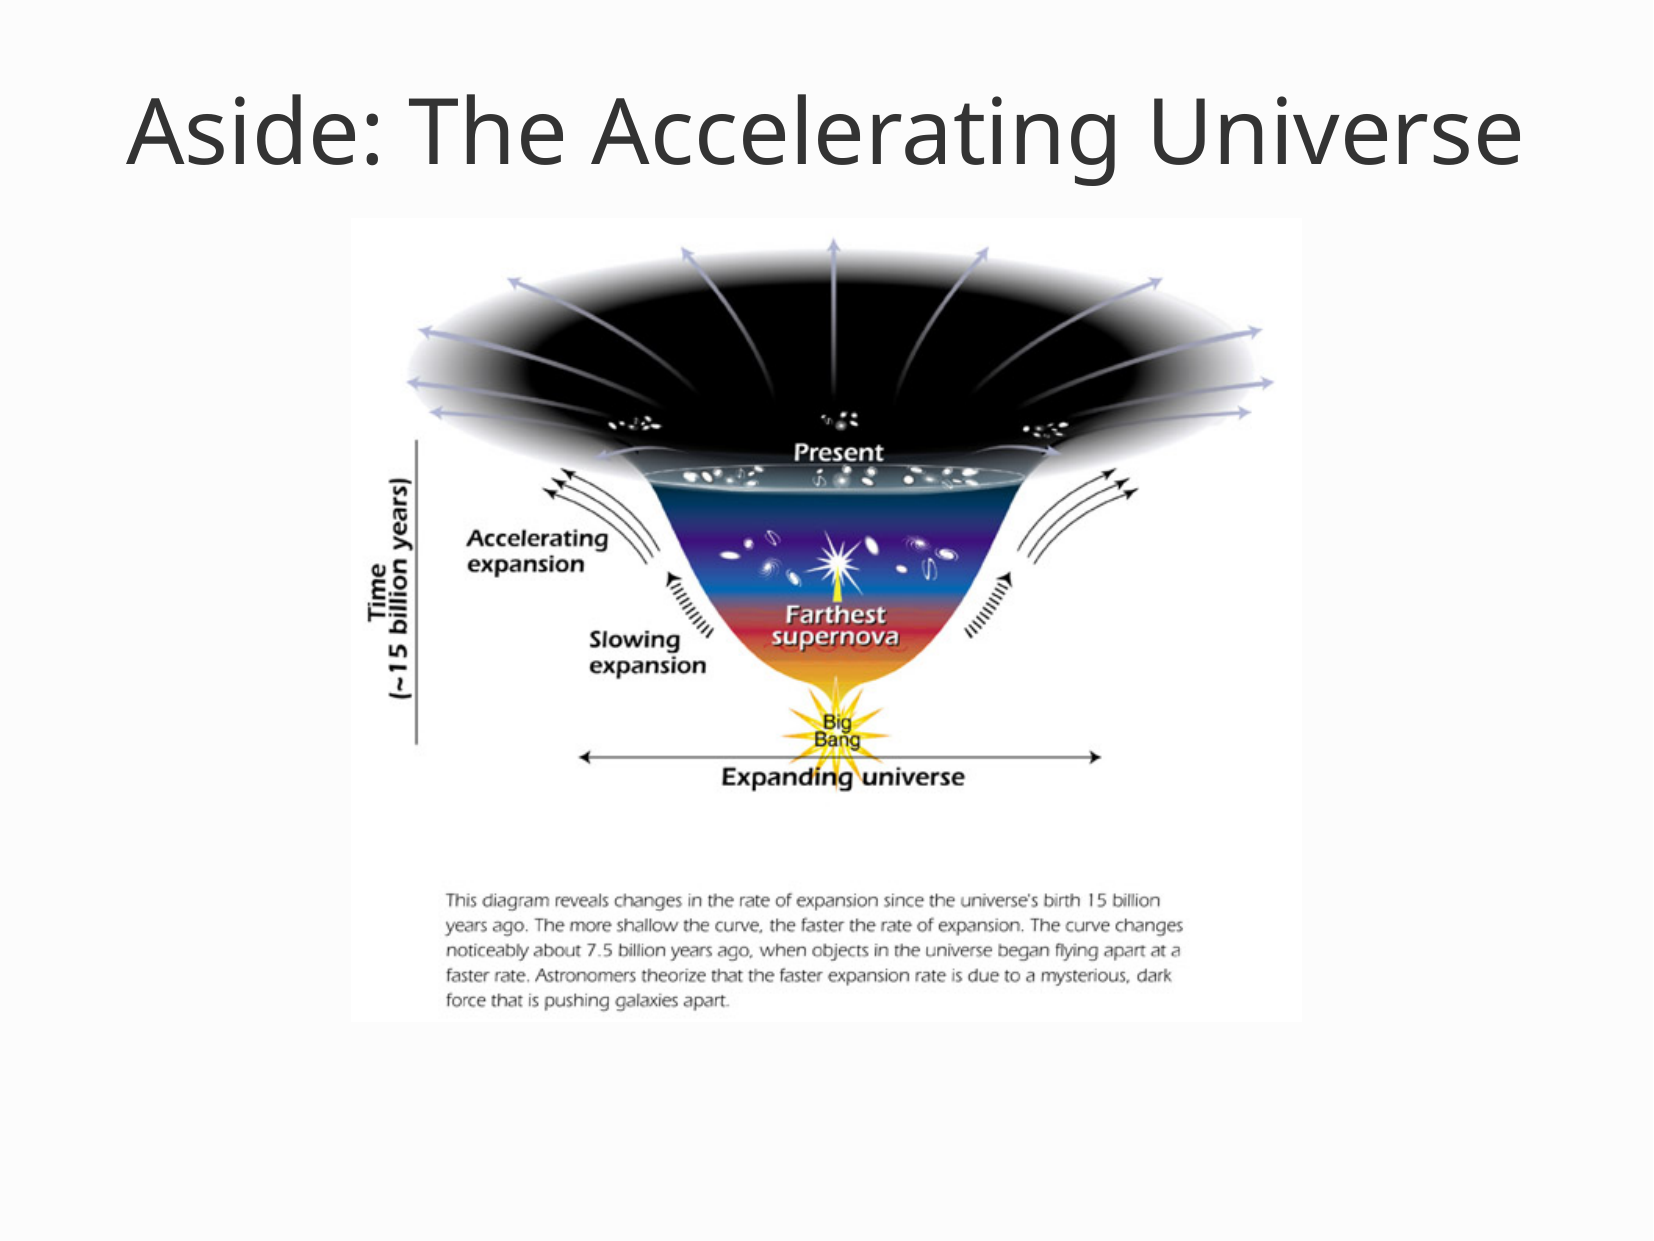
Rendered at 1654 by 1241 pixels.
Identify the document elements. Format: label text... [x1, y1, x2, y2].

picture [351, 233, 1302, 1022]
title Aside: The Accelerating Universe [82, 25, 1571, 233]
